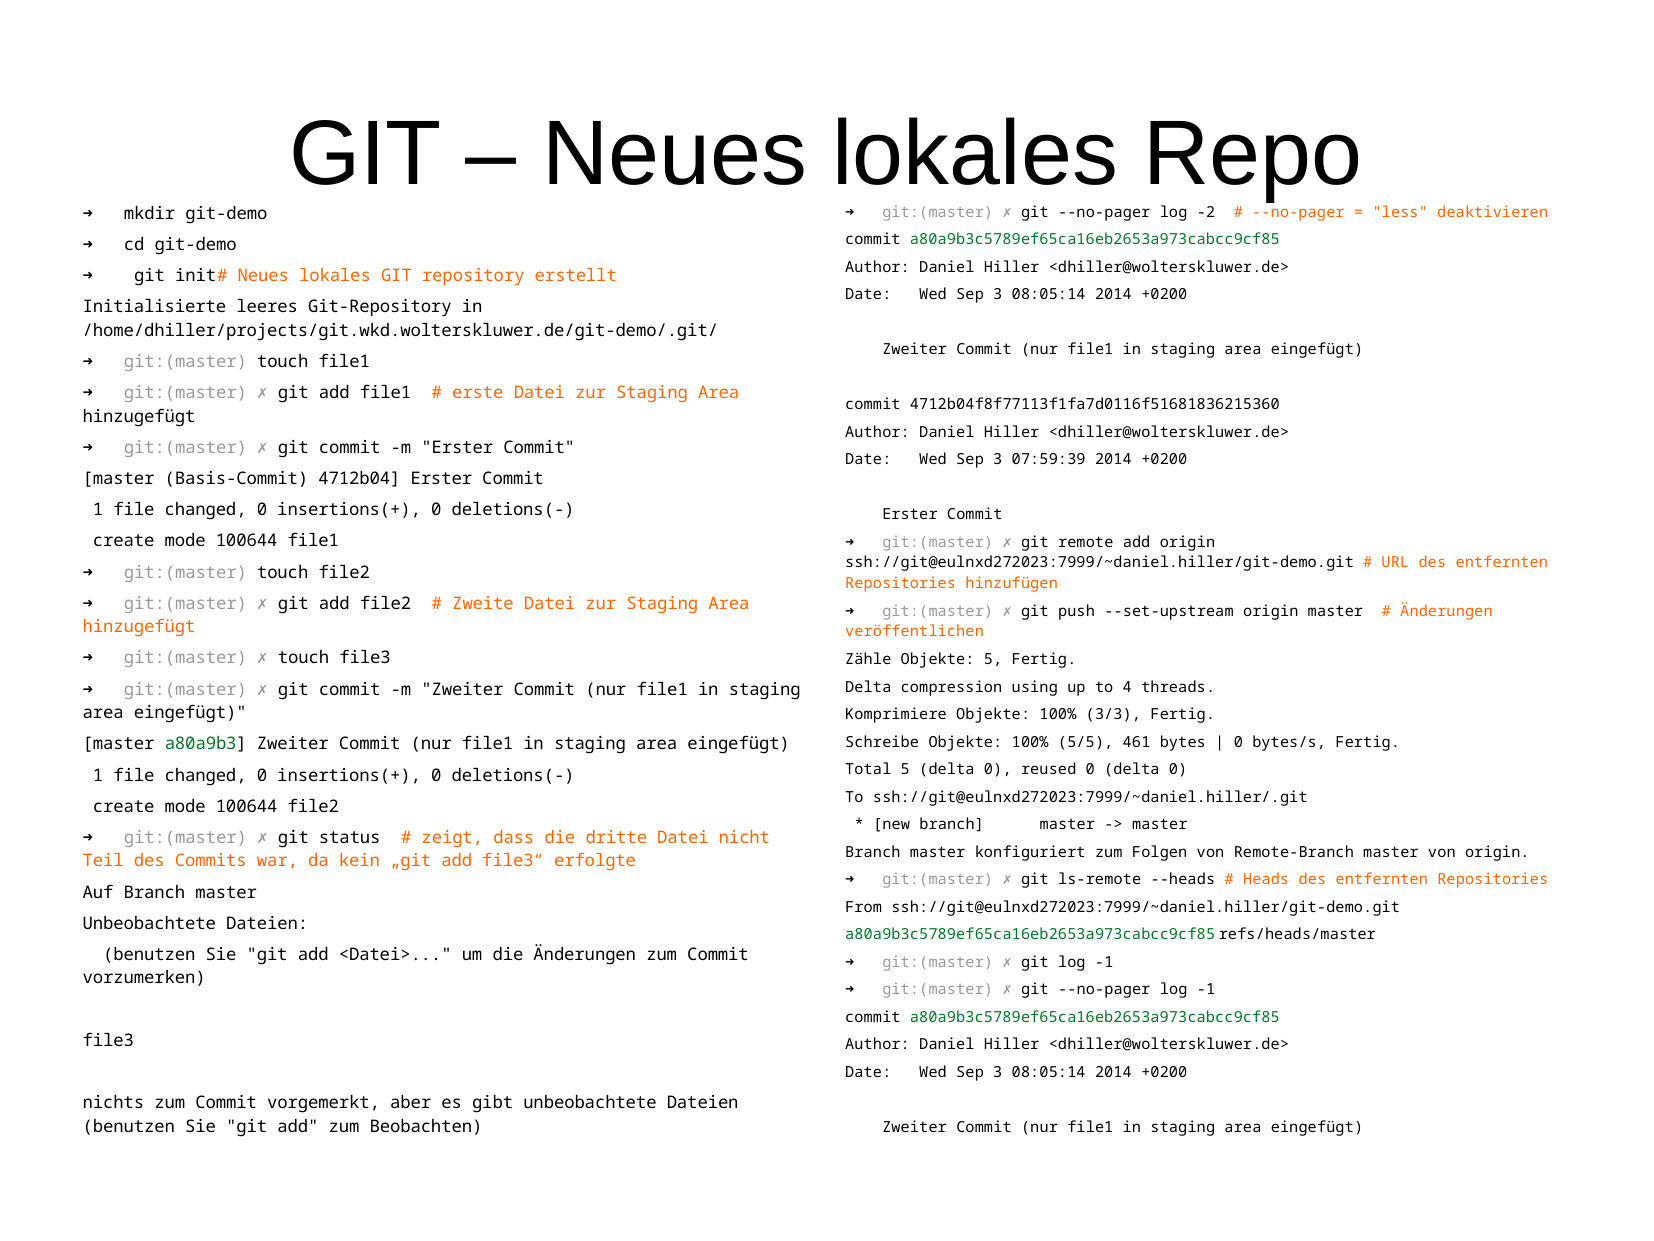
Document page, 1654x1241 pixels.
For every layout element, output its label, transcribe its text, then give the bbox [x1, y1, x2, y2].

list ➜ git:(master) ✗ git --no-pager log -2 # --no-pager = "less" deaktivieren commit a80a9b3c5789ef65ca16eb2653a973cabcc9cf85 Author: Daniel Hiller <dhiller@wolterskluwer.de> Date: Wed Sep 3 08:05:14 2014 +0200 Zweiter Commit (nur file1 in staging area eingefügt) commit 4712b04f8f77113f1fa7d0116f51681836215360 Author: Daniel Hiller <dhiller@wolterskluwer.de> Date: Wed Sep 3 07:59:39 2014 +0200 Erster Commit ➜ git:(master) ✗ git remote add origin ssh://git@eulnxd272023:7999/~daniel.hiller/git-demo.git # URL des entfernten Repositories hinzufügen ➜ git:(master) ✗ git push --set-upstream origin master # Änderungen veröffentlichen Zähle Objekte: 5, Fertig. Delta compression using up to 4 threads. Komprimiere Objekte: 100% (3/3), Fertig. Schreibe Objekte: 100% (5/5), 461 bytes | 0 bytes/s, Fertig. Total 5 (delta 0), reused 0 (delta 0) To ssh://git@eulnxd272023:7999/~daniel.hiller/.git * [new branch] master -> master Branch master konfiguriert zum Folgen von Remote-Branch master von origin. ➜ git:(master) ✗ git ls-remote --heads # Heads des entfernten Repositories From ssh://git@eulnxd272023:7999/~daniel.hiller/git-demo.git a80a9b3c5789ef65ca16eb2653a973cabcc9cf85 refs/heads/master ➜ git:(master) ✗ git log -1 ➜ git:(master) ✗ git --no-pager log -1 commit a80a9b3c5789ef65ca16eb2653a973cabcc9cf85 Author: Daniel Hiller <dhiller@wolterskluwer.de> Date: Wed Sep 3 08:05:14 2014 +0200 Zweiter Commit (nur file1 in staging area eingefügt) [845, 200, 1572, 1146]
list ➜ mkdir git-demo ➜ cd git-demo ➜ git init # Neues lokales GIT repository erstellt Initialisierte leeres Git-Repository in /home/dhiller/projects/git.wkd.wolterskluwer.de/git-demo/.git/ ➜ git:(master) touch file1 ➜ git:(master) ✗ git add file1 # erste Datei zur Staging Area hinzugefügt ➜ git:(master) ✗ git commit -m "Erster Commit" [master (Basis-Commit) 4712b04] Erster Commit 1 file changed, 0 insertions(+), 0 deletions(-) create mode 100644 file1 ➜ git:(master) touch file2 ➜ git:(master) ✗ git add file2 # Zweite Datei zur Staging Area hinzugefügt ➜ git:(master) ✗ touch file3 ➜ git:(master) ✗ git commit -m "Zweiter Commit (nur file1 in staging area eingefügt)" [master a80a9b3] Zweiter Commit (nur file1 in staging area eingefügt) 1 file changed, 0 insertions(+), 0 deletions(-) create mode 100644 file2 ➜ git:(master) ✗ git status # zeigt, dass die dritte Datei nicht Teil des Commits war, da kein „git add file3“ erfolgte Auf Branch master Unbeobachtete Dateien: (benutzen Sie "git add <Datei>..." um die Änderungen zum Commit vorzumerken) file3 nichts zum Commit vorgemerkt, aber es gibt unbeobachtete Dateien (benutzen Sie "git add" zum Beobachten) [82, 200, 809, 1146]
title GIT – Neues lokales Repo [82, 49, 1571, 257]
